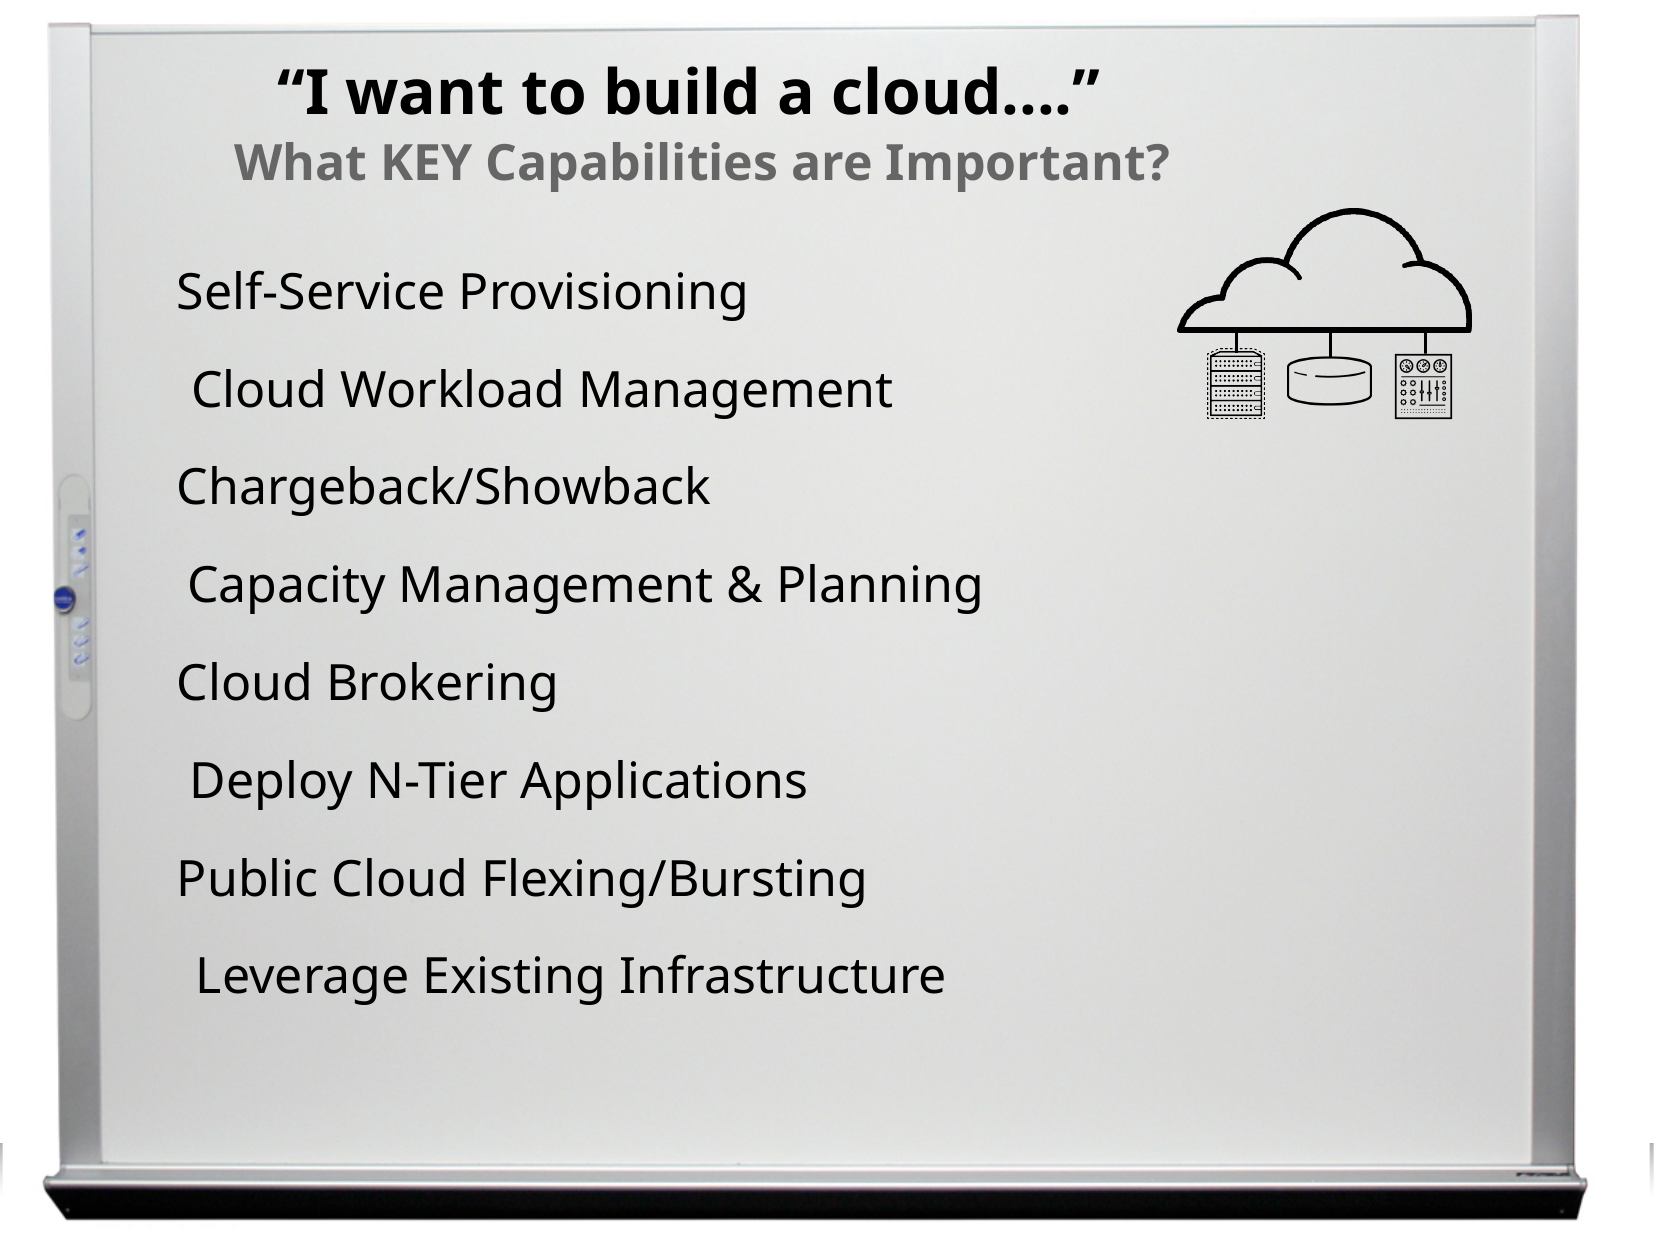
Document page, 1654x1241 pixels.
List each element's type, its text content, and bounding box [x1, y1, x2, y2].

title “I want to build a cloud....” [277, 49, 1398, 131]
list Self-Service Provisioning Cloud Workload Management Chargeback/Showback Capacity Management & Planning Cloud Brokering Deploy N-Tier Applications Public Cloud Flexing/Bursting Leverage Existing Infrastructure [176, 256, 1500, 1017]
text_box What KEY Capabilities are Important? [234, 131, 1420, 190]
picture [0, 5, 1654, 1241]
